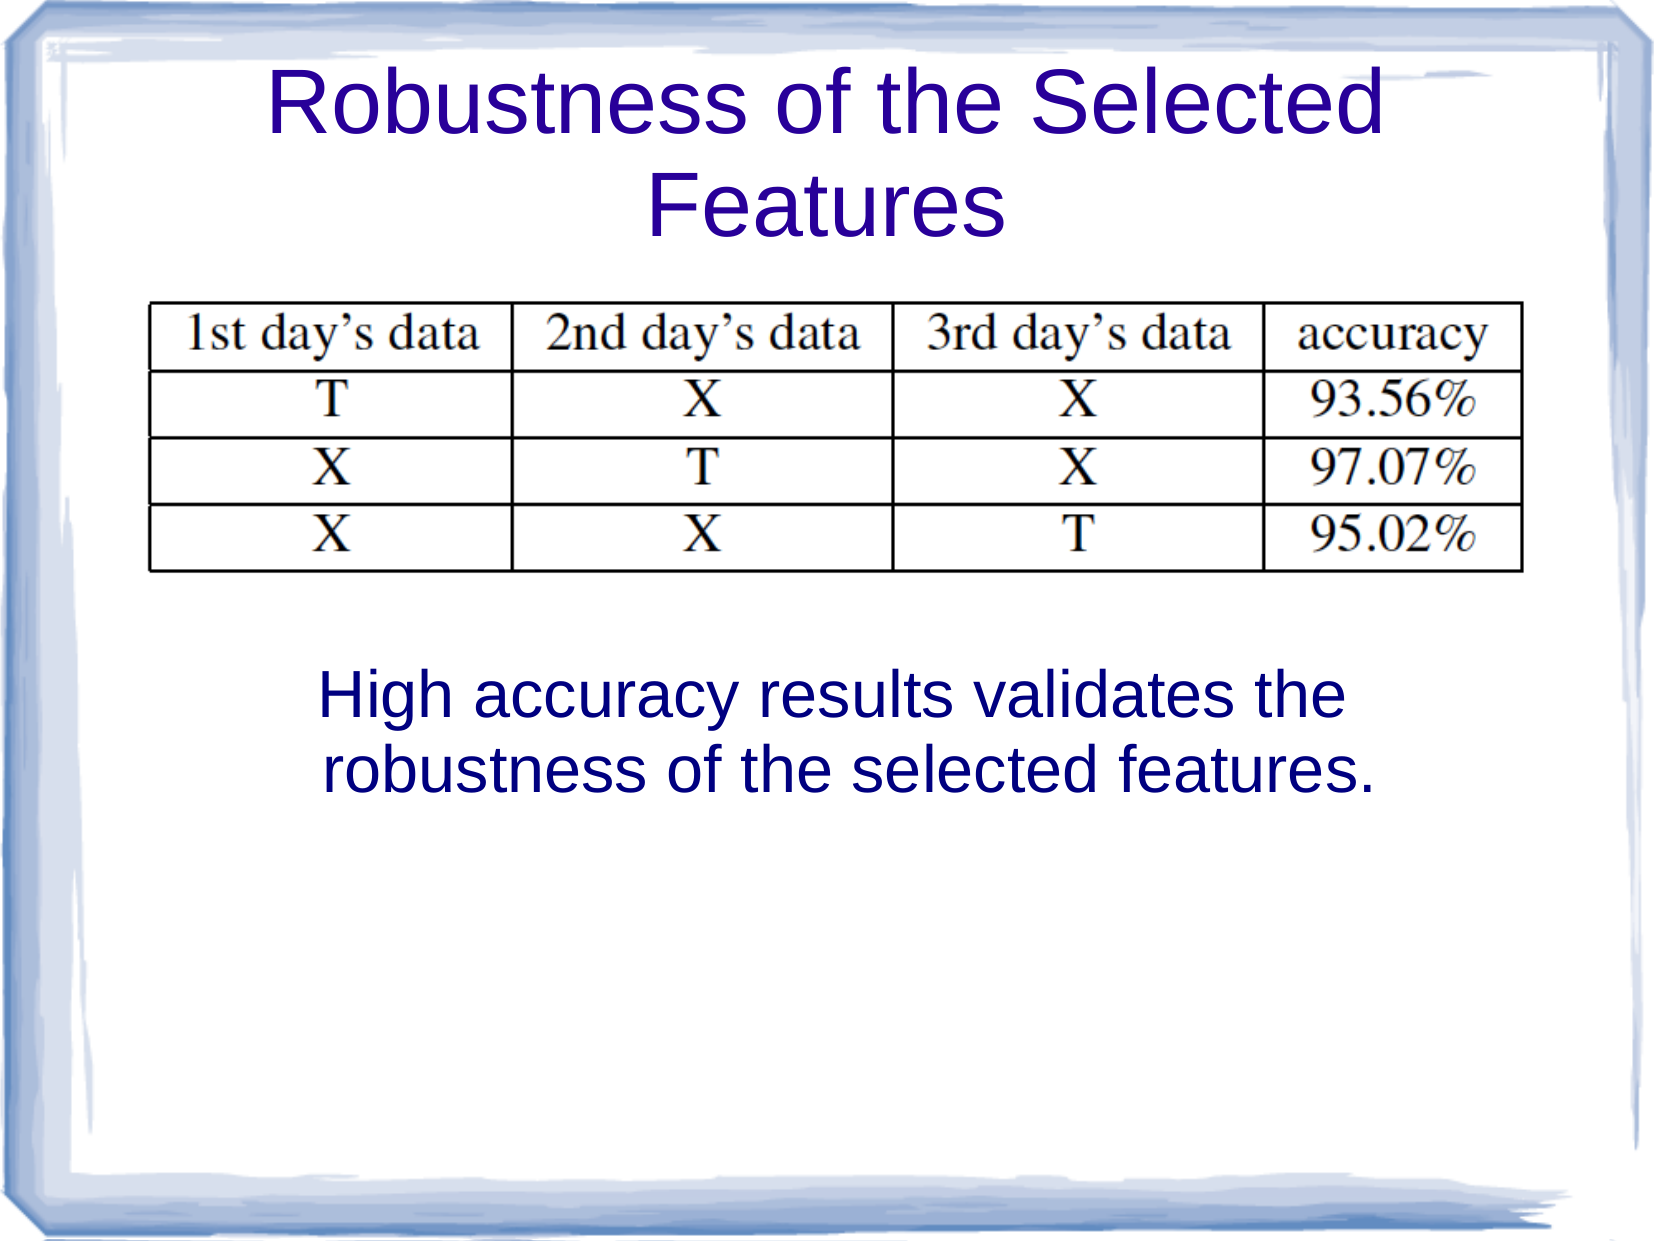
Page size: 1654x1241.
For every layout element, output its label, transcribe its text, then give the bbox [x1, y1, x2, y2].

picture [0, 0, 1654, 1241]
title Robustness of the Selected Features [82, 50, 1571, 256]
list High accuracy results validates the robustness of the selected features. [53, 657, 1506, 1241]
